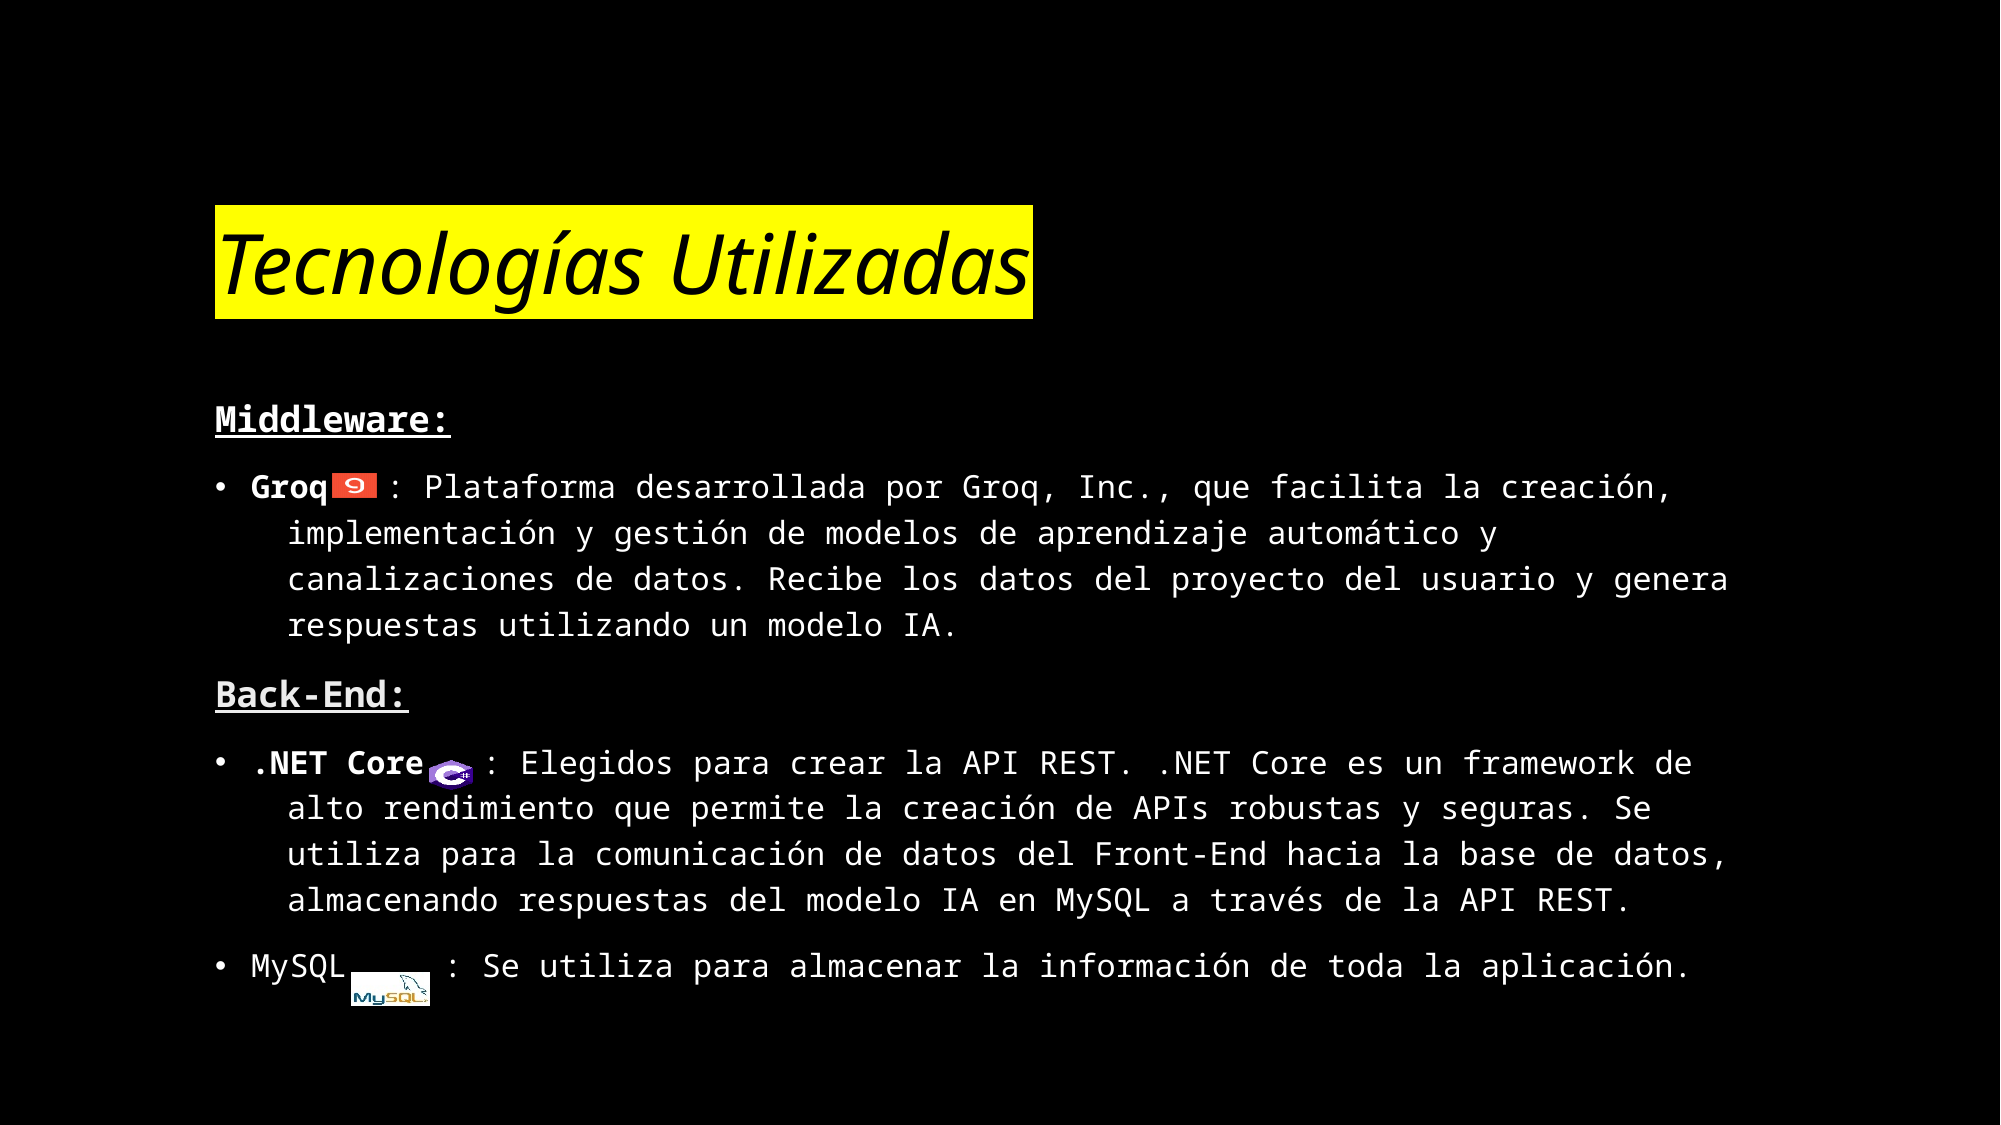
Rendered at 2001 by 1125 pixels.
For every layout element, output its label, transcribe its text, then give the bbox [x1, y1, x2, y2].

list Middleware: Groq : Plataforma desarrollada por Groq, Inc., que facilita la creación, implementación y gestión de modelos de aprendizaje automático y canalizaciones de datos. Recibe los datos del proyecto del usuario y genera respuestas utilizando un modelo IA. Back-End: .NET Core : Elegidos para crear la API REST. .NET Core es un framework de alto rendimiento que permite la creación de APIs robustas y seguras. Se utiliza para la comunicación de datos del Front-End hacia la base de datos, almacenando respuestas del modelo IA en MySQL a través de la API REST. MySQL : Se utiliza para almacenar la información de toda la aplicación. [200, 380, 1758, 1066]
picture [351, 972, 430, 1006]
picture [429, 760, 473, 790]
title Tecnologías Utilizadas [200, 59, 1758, 319]
picture [332, 473, 377, 498]
